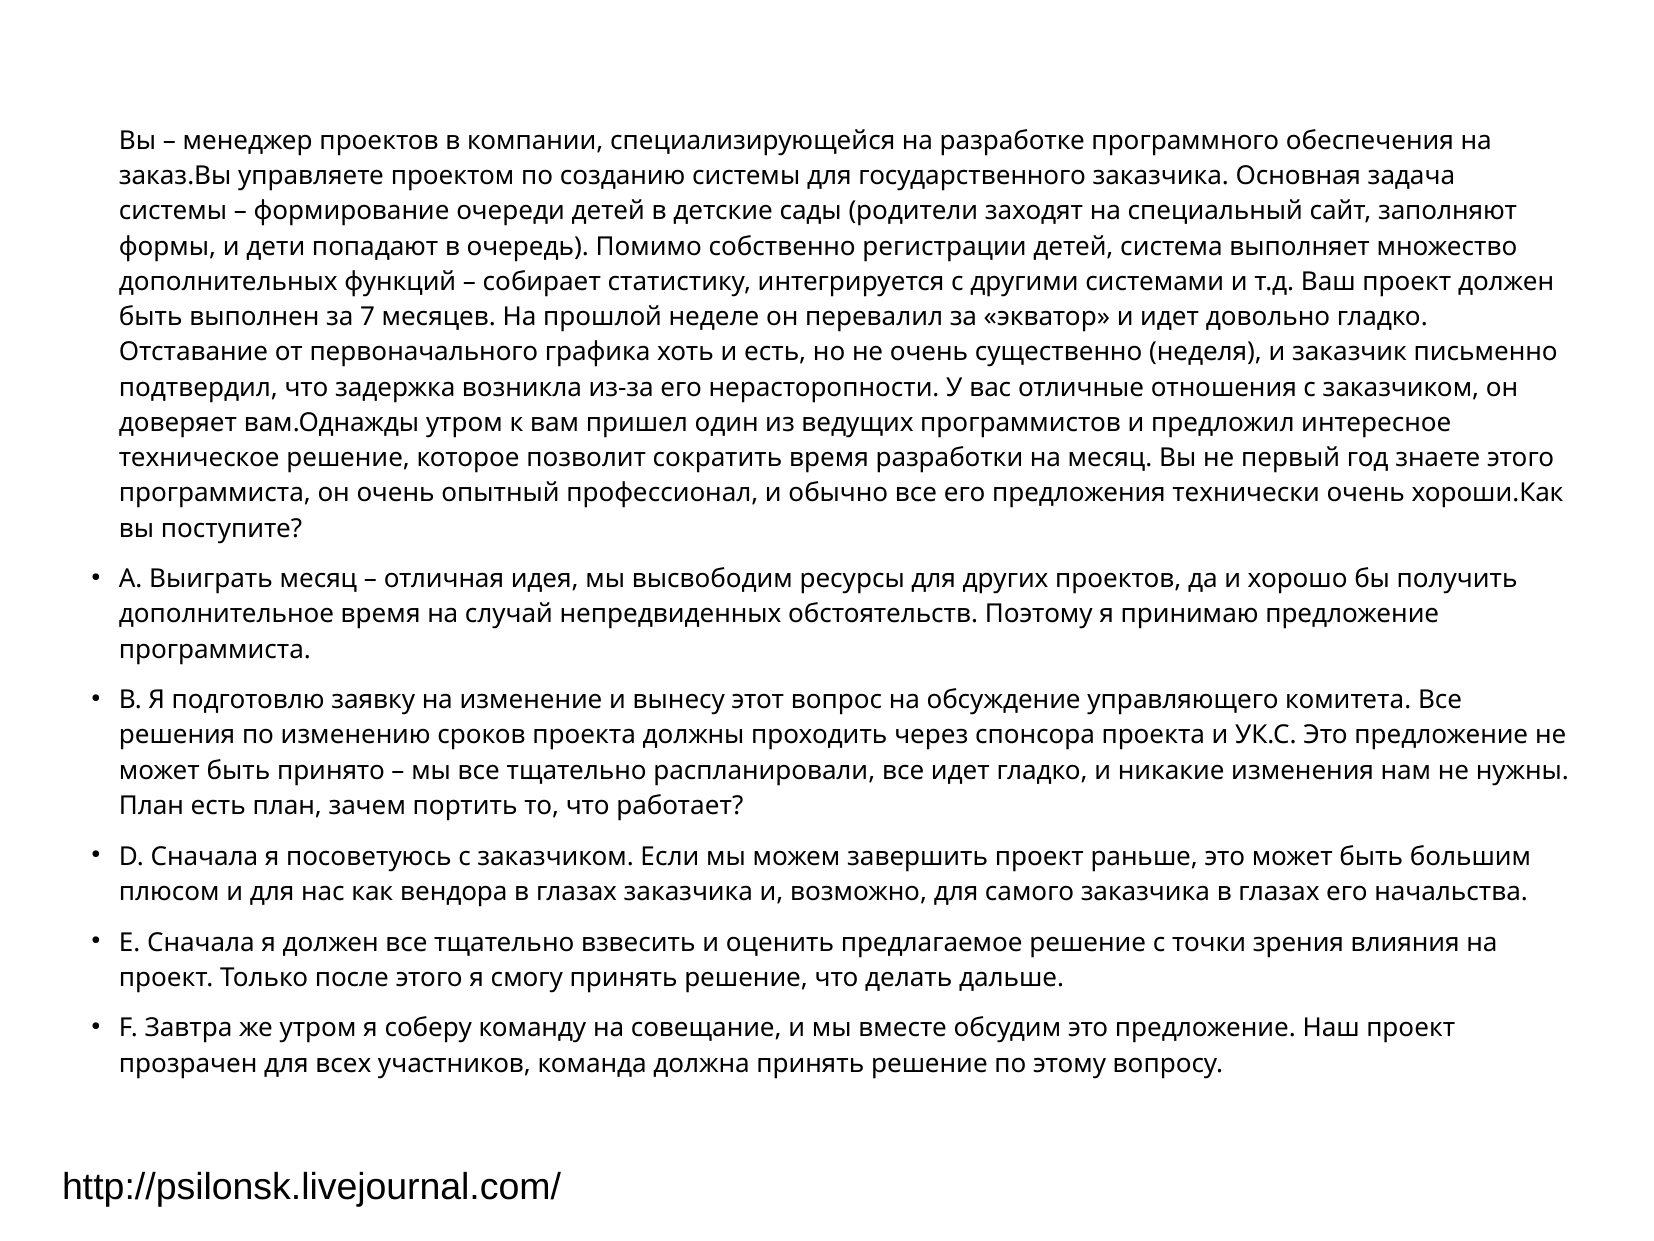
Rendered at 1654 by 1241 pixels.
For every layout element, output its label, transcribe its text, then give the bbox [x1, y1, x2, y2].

list Вы – менеджер проектов в компании, специализирующейся на разработке программного обеспечения на заказ.Вы управляете проектом по созданию системы для государственного заказчика. Основная задача системы – формирование очереди детей в детские сады (родители заходят на специальный сайт, заполняют формы, и дети попадают в очередь). Помимо собственно регистрации детей, система выполняет множество дополнительных функций – собирает статистику, интегрируется с другими системами и т.д. Ваш проект должен быть выполнен за 7 месяцев. На прошлой неделе он перевалил за «экватор» и идет довольно гладко. Отставание от первоначального графика хоть и есть, но не очень существенно (неделя), и заказчик письменно подтвердил, что задержка возникла из-за его нерасторопности. У вас отличные отношения с заказчиком, он доверяет вам.Однажды утром к вам пришел один из ведущих программистов и предложил интересное техническое решение, которое позволит сократить время разработки на месяц. Вы не первый год знаете этого программиста, он очень опытный профессионал, и обычно все его предложения технически очень хороши.Как вы поступите? А. Выиграть месяц – отличная идея, мы высвободим ресурсы для других проектов, да и хорошо бы получить дополнительное время на случай непредвиденных обстоятельств. Поэтому я принимаю предложение программиста. В. Я подготовлю заявку на изменение и вынесу этот вопрос на обсуждение управляющего комитета. Все решения по изменению сроков проекта должны проходить через спонсора проекта и УК.С. Это предложение не может быть принято – мы все тщательно распланировали, все идет гладко, и никакие изменения нам не нужны. План есть план, зачем портить то, что работает? D. Сначала я посоветуюсь с заказчиком. Если мы можем завершить проект раньше, это может быть большим плюсом и для нас как вендора в глазах заказчика и, возможно, для самого заказчика в глазах его начальства. E. Сначала я должен все тщательно взвесить и оценить предлагаемое решение с точки зрения влияния на проект. Только после этого я смогу принять решение, что делать дальше. F. Завтра же утром я соберу команду на совещание, и мы вместе обсудим это предложение. Наш проект прозрачен для всех участников, команда должна принять решение по этому вопросу. [82, 70, 1571, 1099]
text_box http://psilonsk.livejournal.com/ [47, 1157, 1347, 1241]
